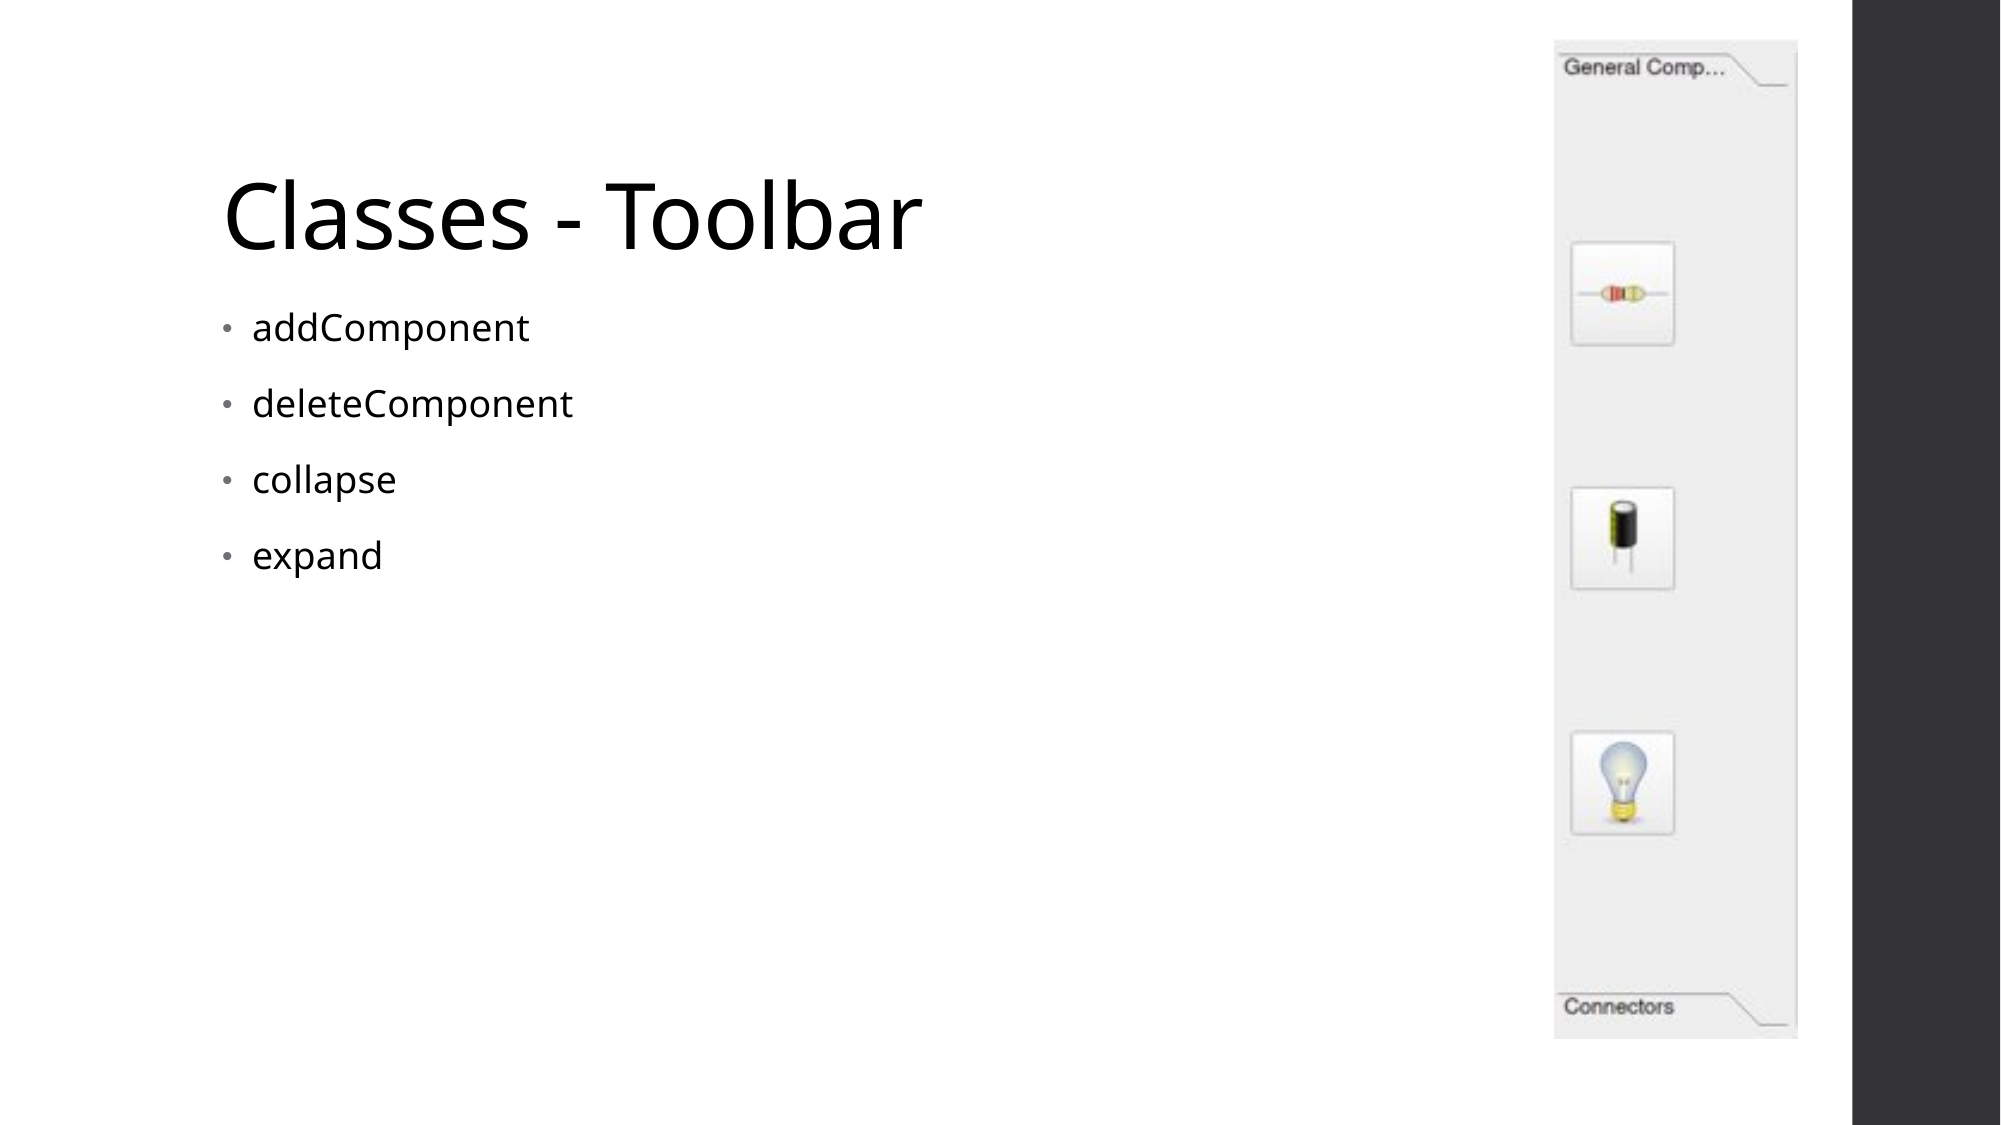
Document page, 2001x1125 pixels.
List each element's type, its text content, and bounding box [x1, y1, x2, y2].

picture [1554, 39, 1798, 1039]
list addComponent deleteComponent collapse expand [206, 299, 1554, 1014]
title Classes - Toolbar [206, 60, 1554, 278]
